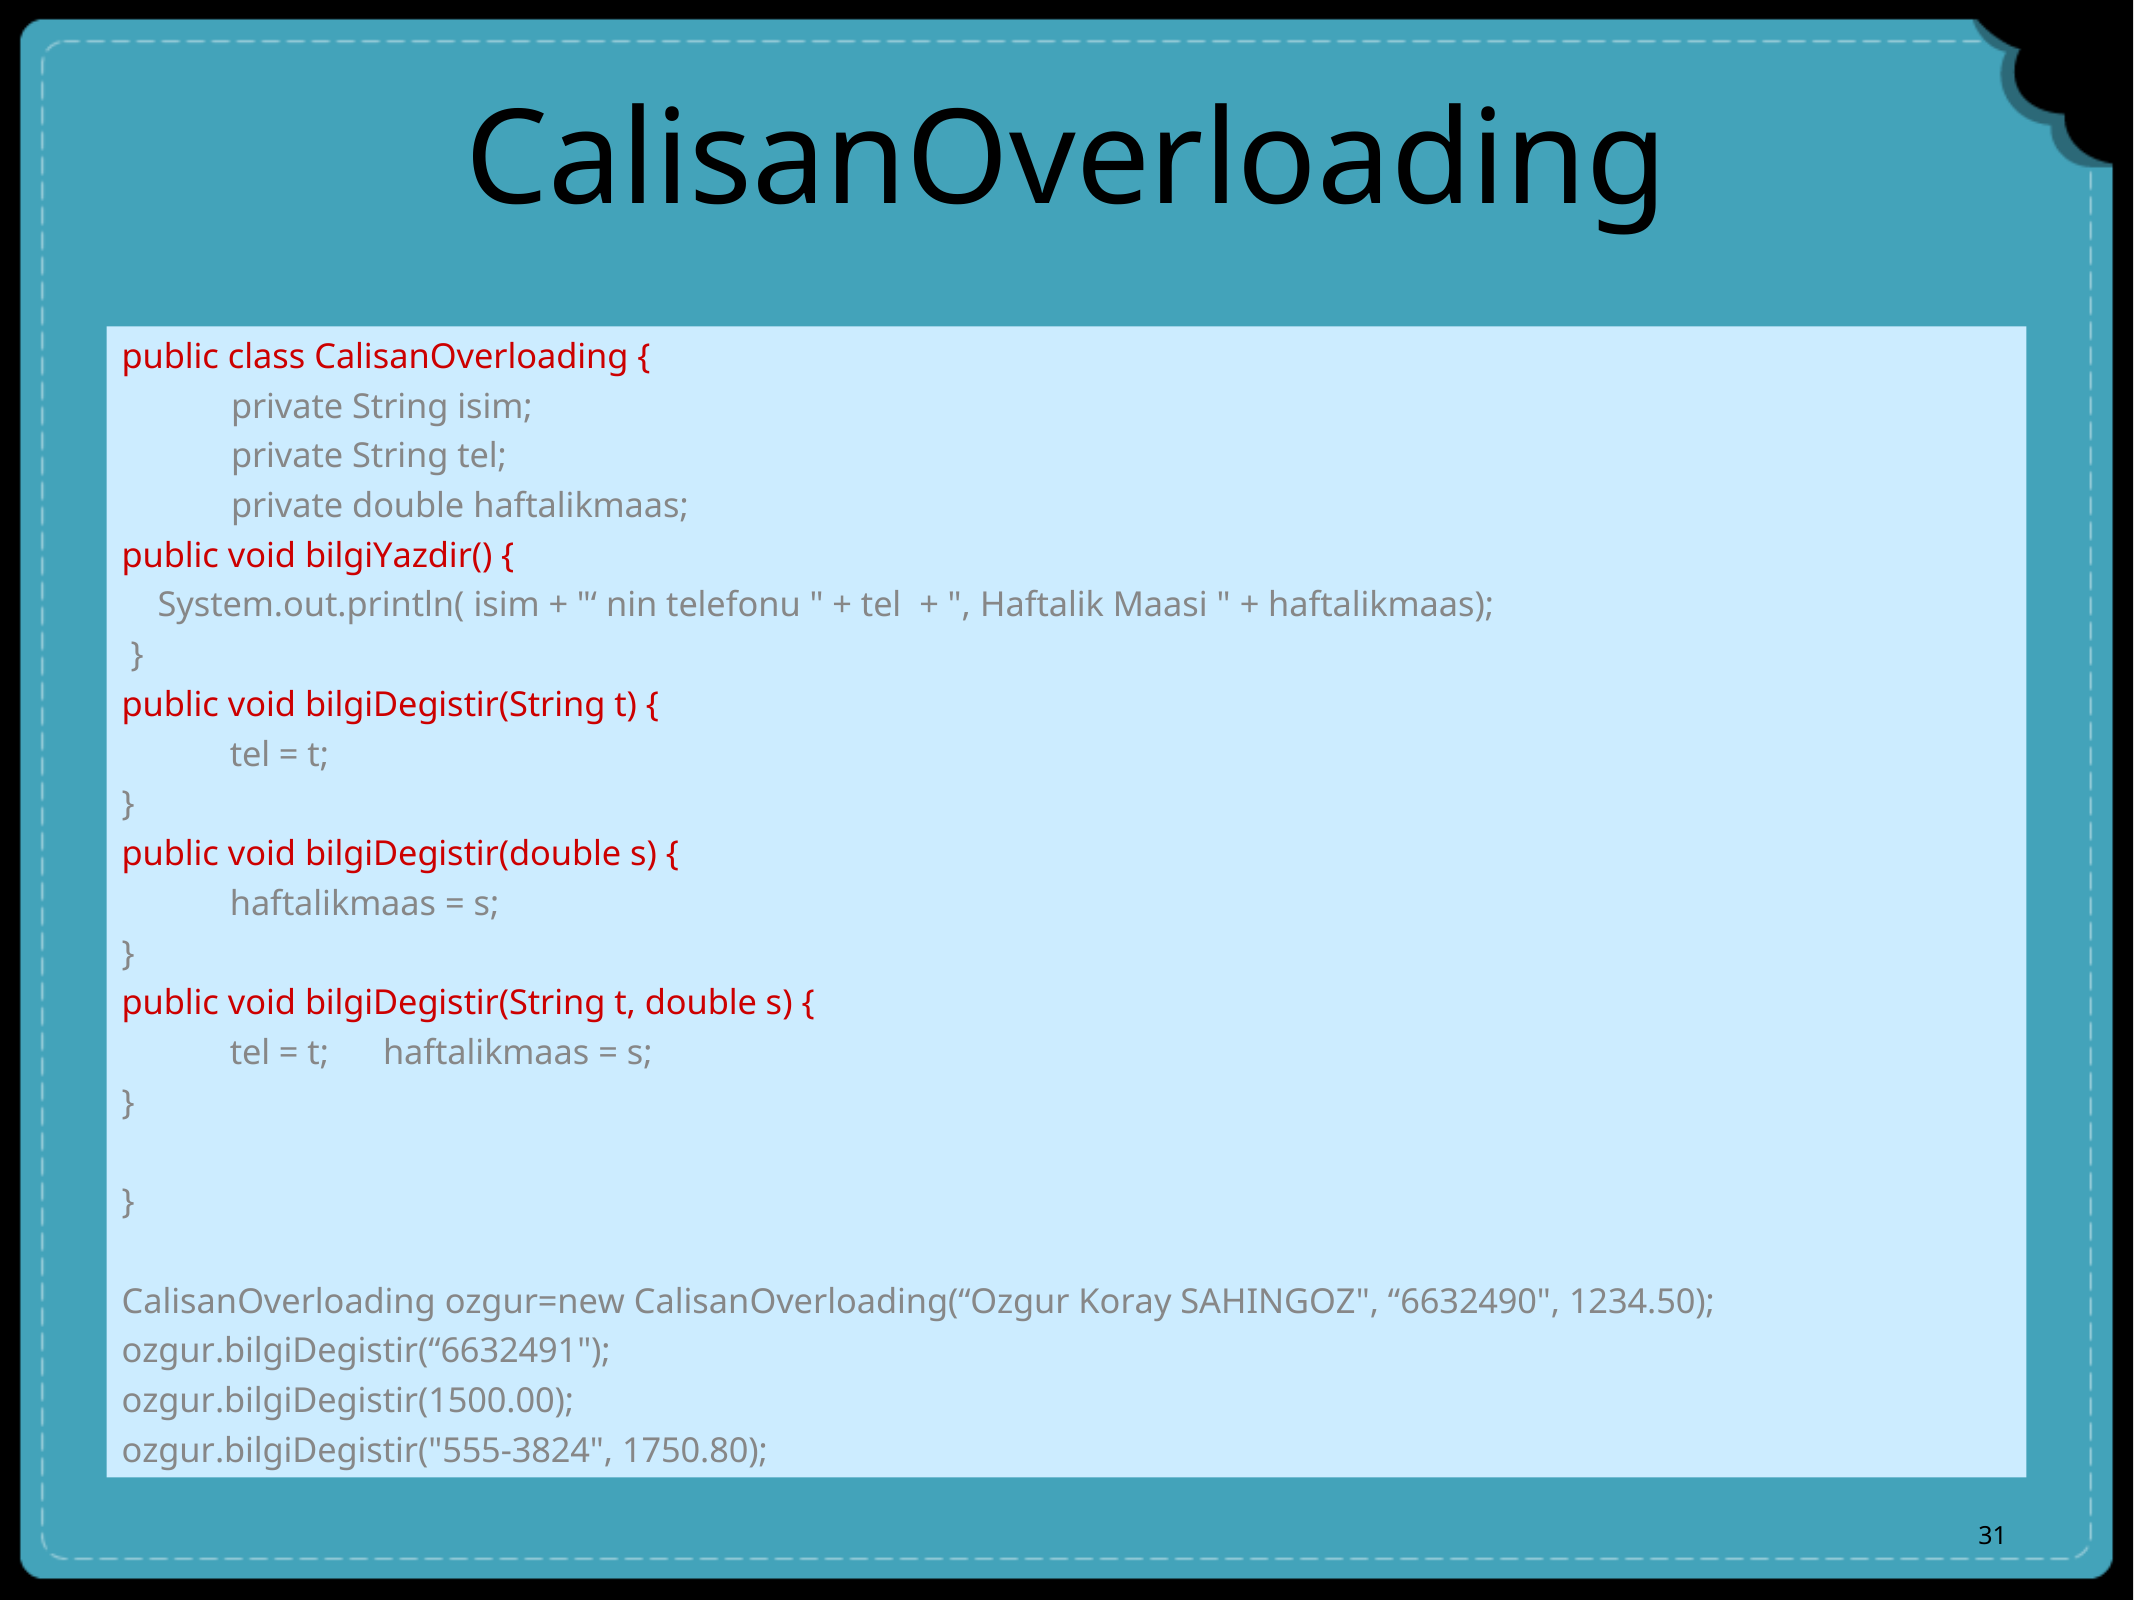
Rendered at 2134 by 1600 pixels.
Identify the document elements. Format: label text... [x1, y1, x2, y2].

list public class CalisanOverloading { private String isim; private String tel; private double haftalikmaas; public void bilgiYazdir() { System.out.println( isim + "‘ nin telefonu " + tel + ", Haftalik Maasi " + haftalikmaas); } public void bilgiDegistir(String t) { tel = t; } public void bilgiDegistir(double s) { haftalikmaas = s; } public void bilgiDegistir(String t, double s) { tel = t; haftalikmaas = s; } } CalisanOverloading ozgur=new CalisanOverloading(“Ozgur Koray SAHINGOZ", “6632490", 1234.50); ozgur.bilgiDegistir(“6632491"); ozgur.bilgiDegistir(1500.00); ozgur.bilgiDegistir("555-3824", 1750.80); [106, 326, 2027, 1478]
picture [0, 0, 2134, 1600]
title CalisanOverloading [106, 64, 2027, 311]
